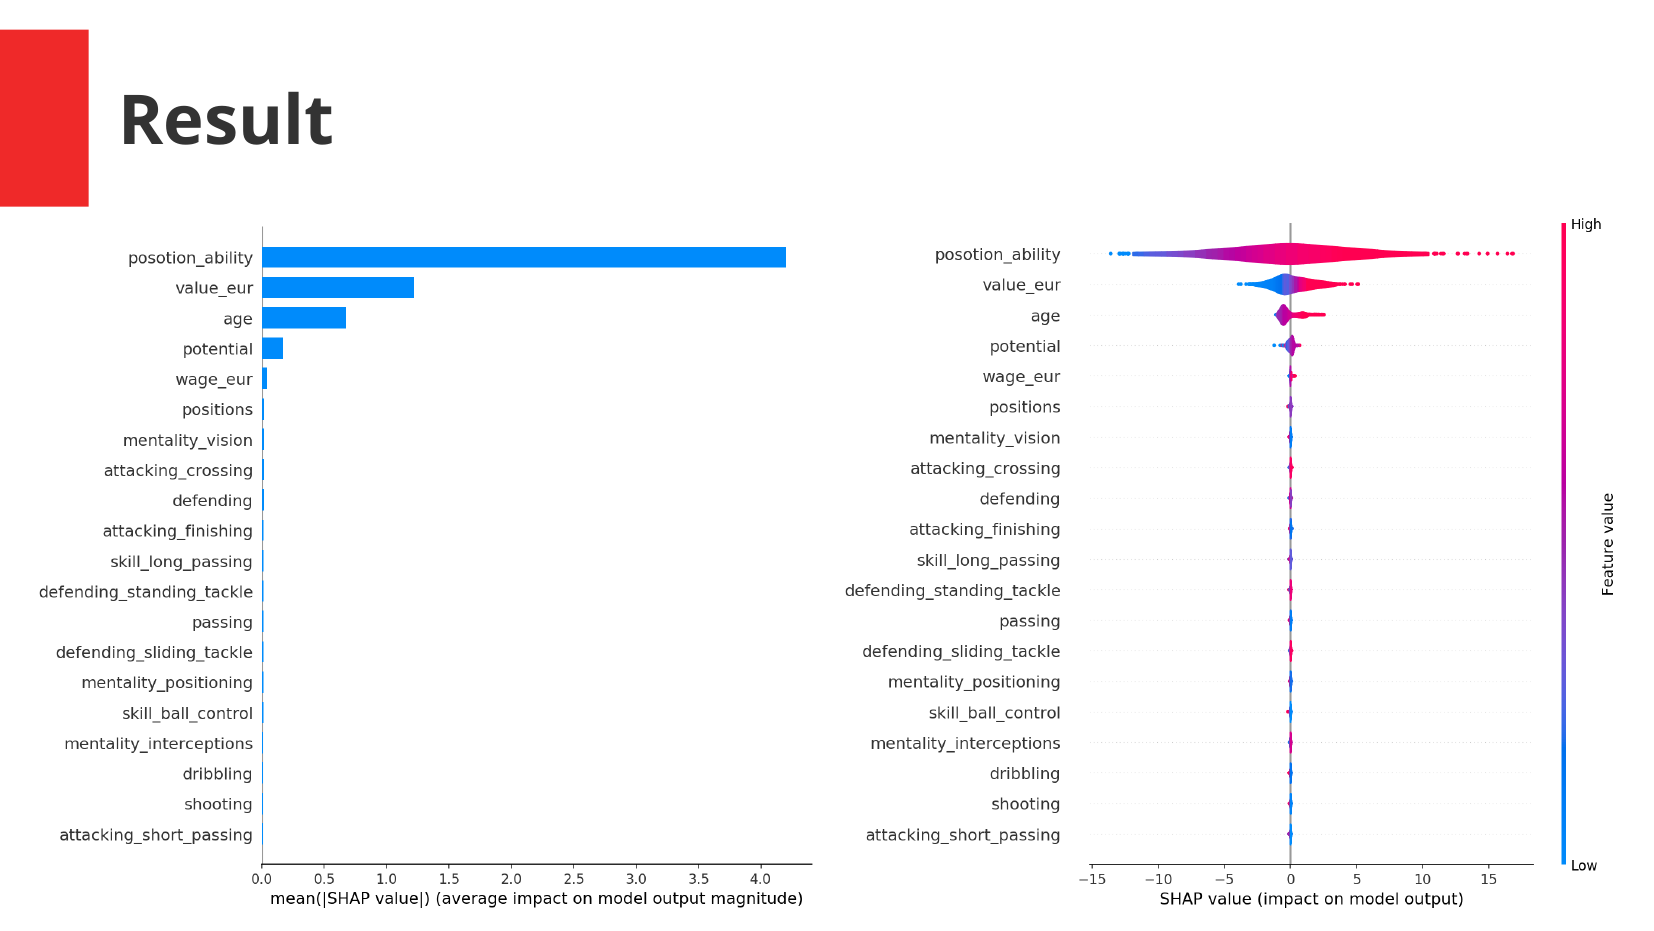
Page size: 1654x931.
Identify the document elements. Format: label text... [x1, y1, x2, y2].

picture [835, 209, 1625, 916]
title Result [118, 29, 1595, 207]
picture [29, 218, 820, 916]
